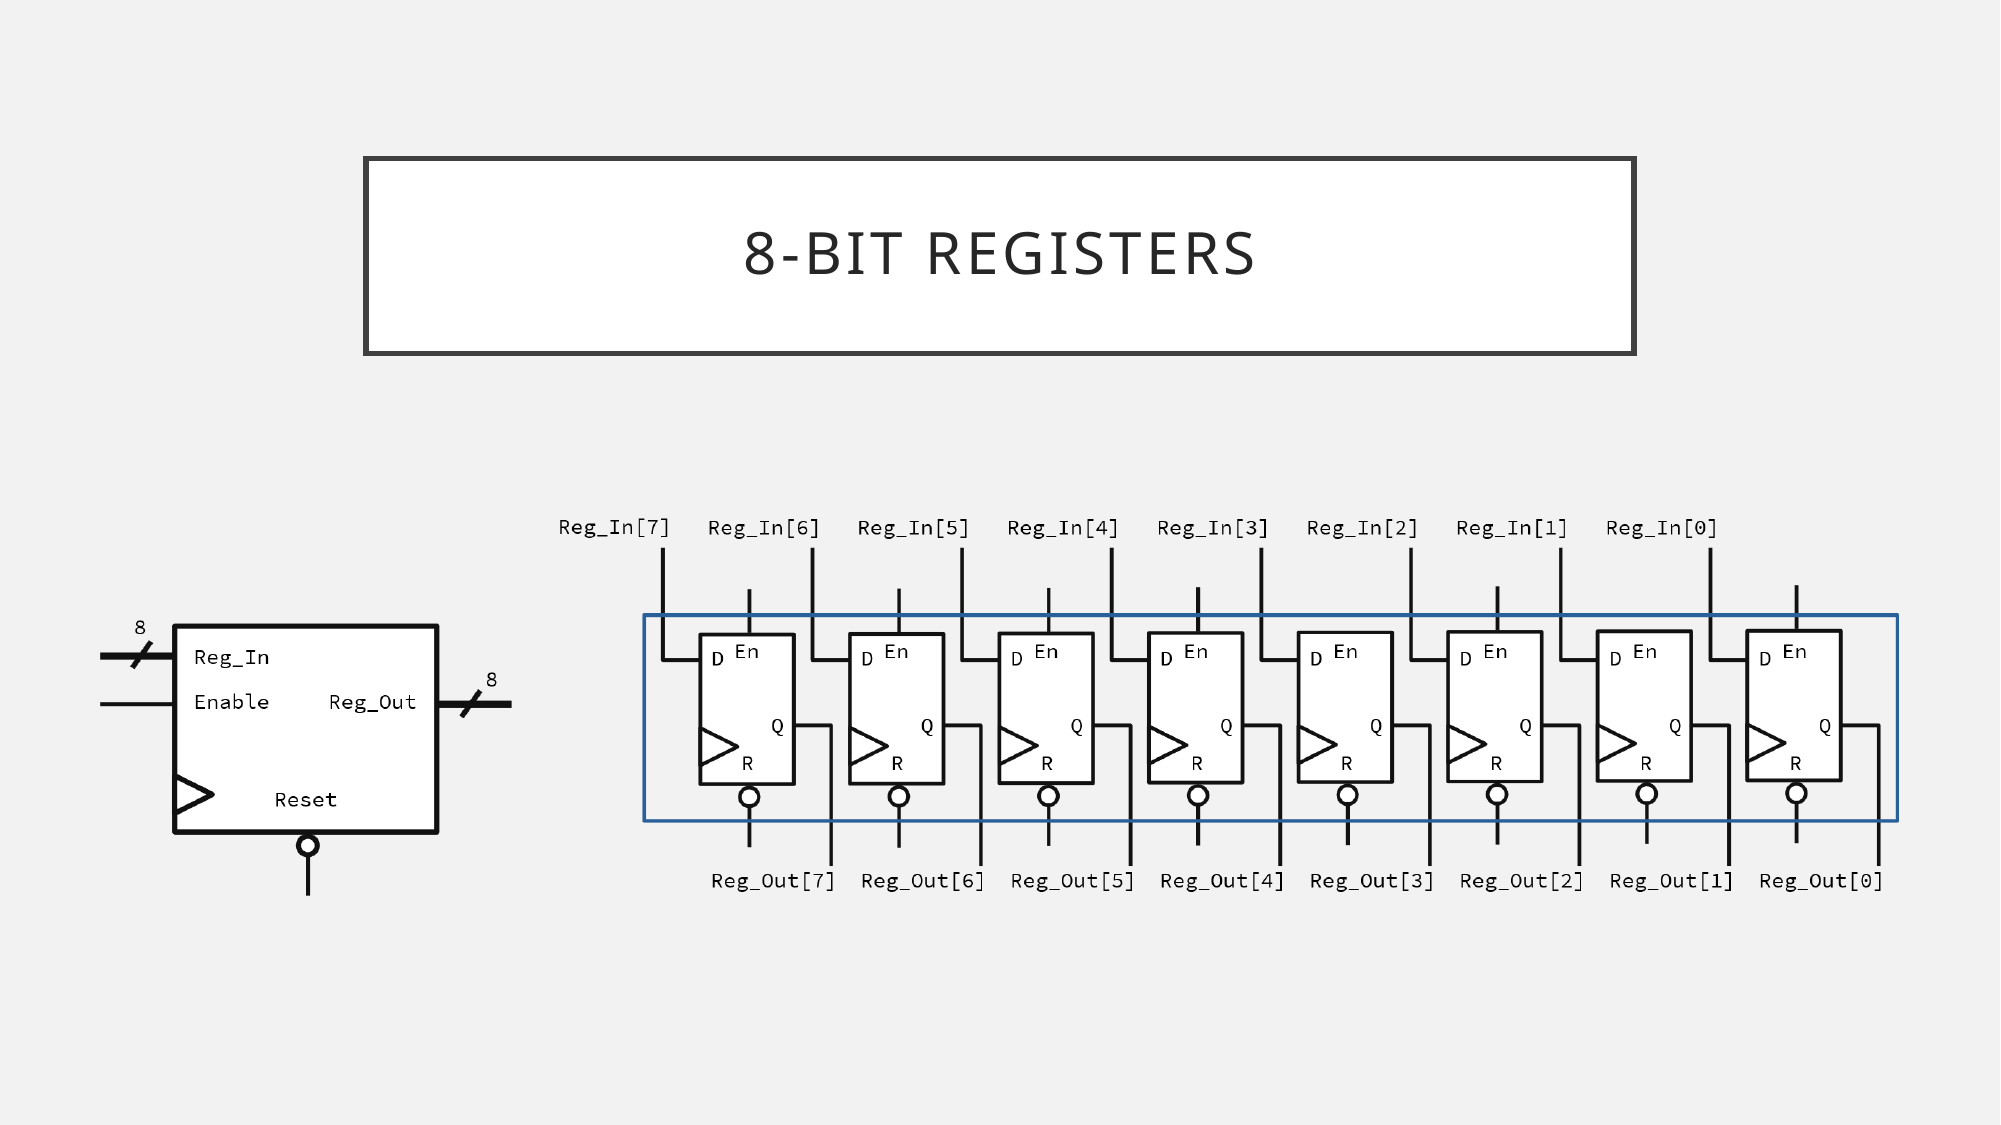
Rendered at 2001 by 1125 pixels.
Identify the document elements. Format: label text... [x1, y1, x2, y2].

picture [96, 503, 1904, 903]
title 8-bit registers [366, 158, 1634, 354]
